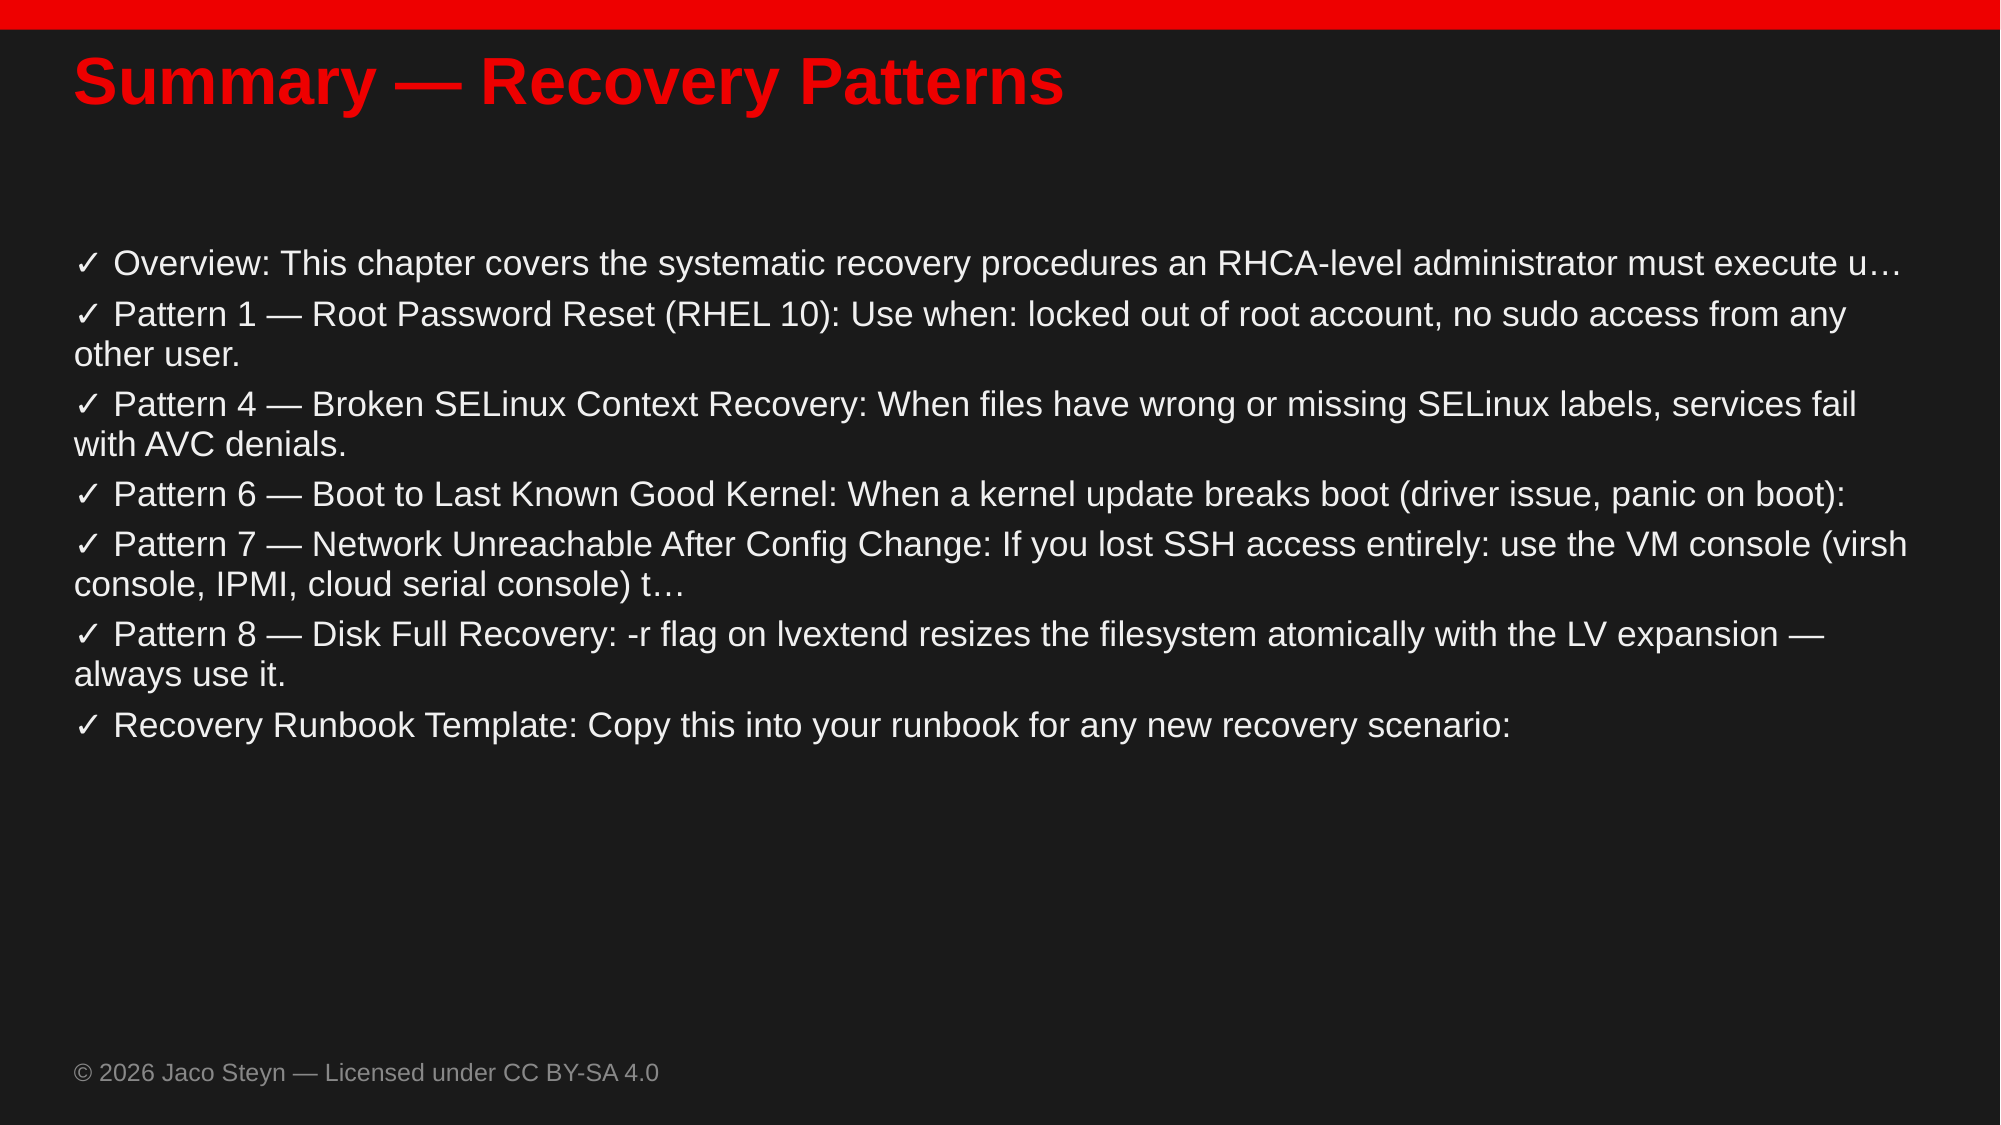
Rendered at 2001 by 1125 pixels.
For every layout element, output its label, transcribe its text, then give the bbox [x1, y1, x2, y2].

text_box ✓ Overview: This chapter covers the systematic recovery procedures an RHCA-level administrator must execute u… ✓ Pattern 1 — Root Password Reset (RHEL 10): Use when: locked out of root account, no sudo access from any other user. ✓ Pattern 4 — Broken SELinux Context Recovery: When files have wrong or missing SELinux labels, services fail with AVC denials. ✓ Pattern 6 — Boot to Last Known Good Kernel: When a kernel update breaks boot (driver issue, panic on boot): ✓ Pattern 7 — Network Unreachable After Config Change: If you lost SSH access entirely: use the VM console (virsh console, IPMI, cloud serial console) t… ✓ Pattern 8 — Disk Full Recovery: -r flag on lvextend resizes the filesystem atomically with the LV expansion — always use it. ✓ Recovery Runbook Template: Copy this into your runbook for any new recovery scenario: [59, 236, 1942, 1037]
text_box Summary — Recovery Patterns [59, 36, 1942, 208]
text_box [0, 0, 2001, 30]
text_box © 2026 Jaco Steyn — Licensed under CC BY-SA 4.0 [59, 1051, 1942, 1093]
